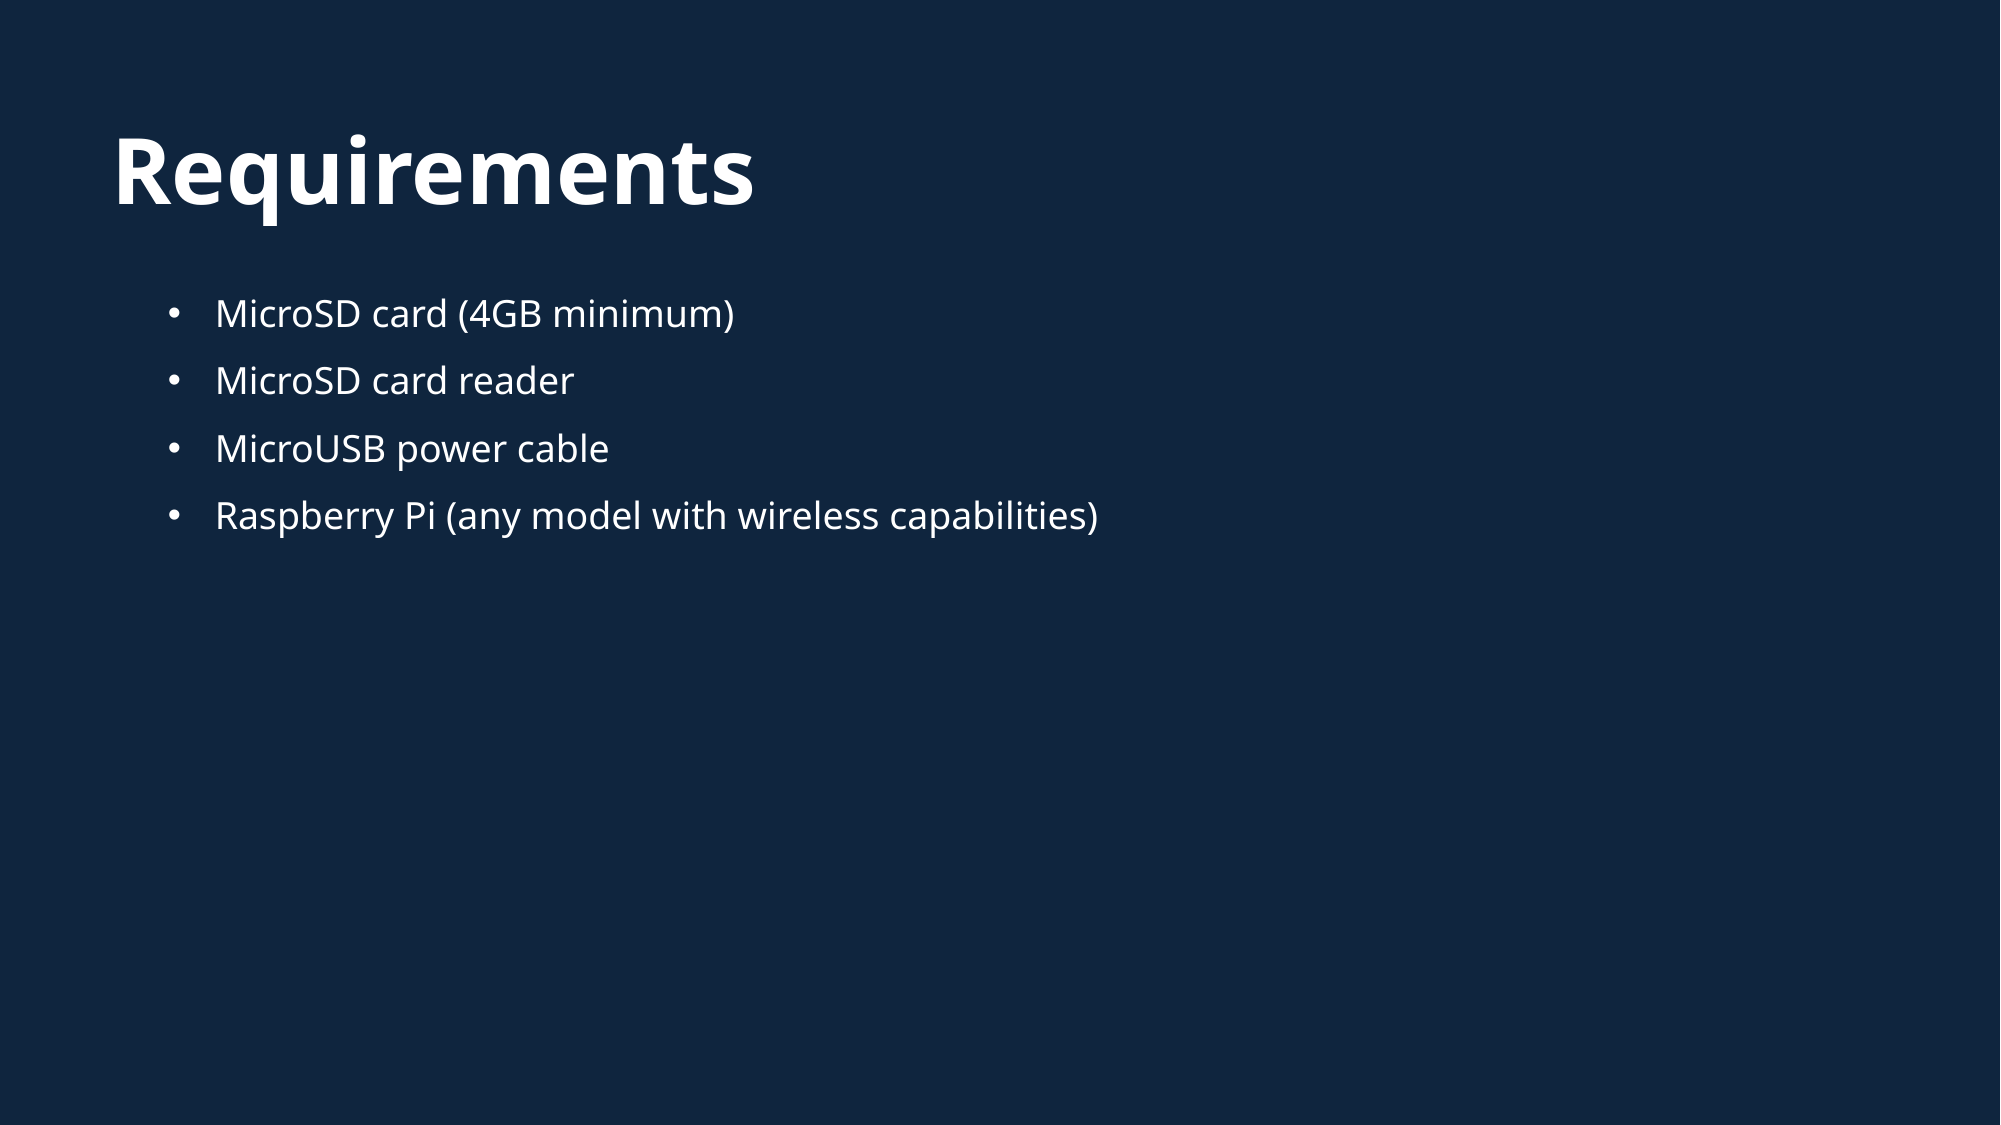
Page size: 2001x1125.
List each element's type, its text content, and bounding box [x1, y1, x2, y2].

title Requirements [96, 83, 1822, 267]
text_box MicroSD card (4GB minimum) MicroSD card reader MicroUSB power cable Raspberry Pi (any model with wireless capabilities) [152, 259, 1849, 541]
